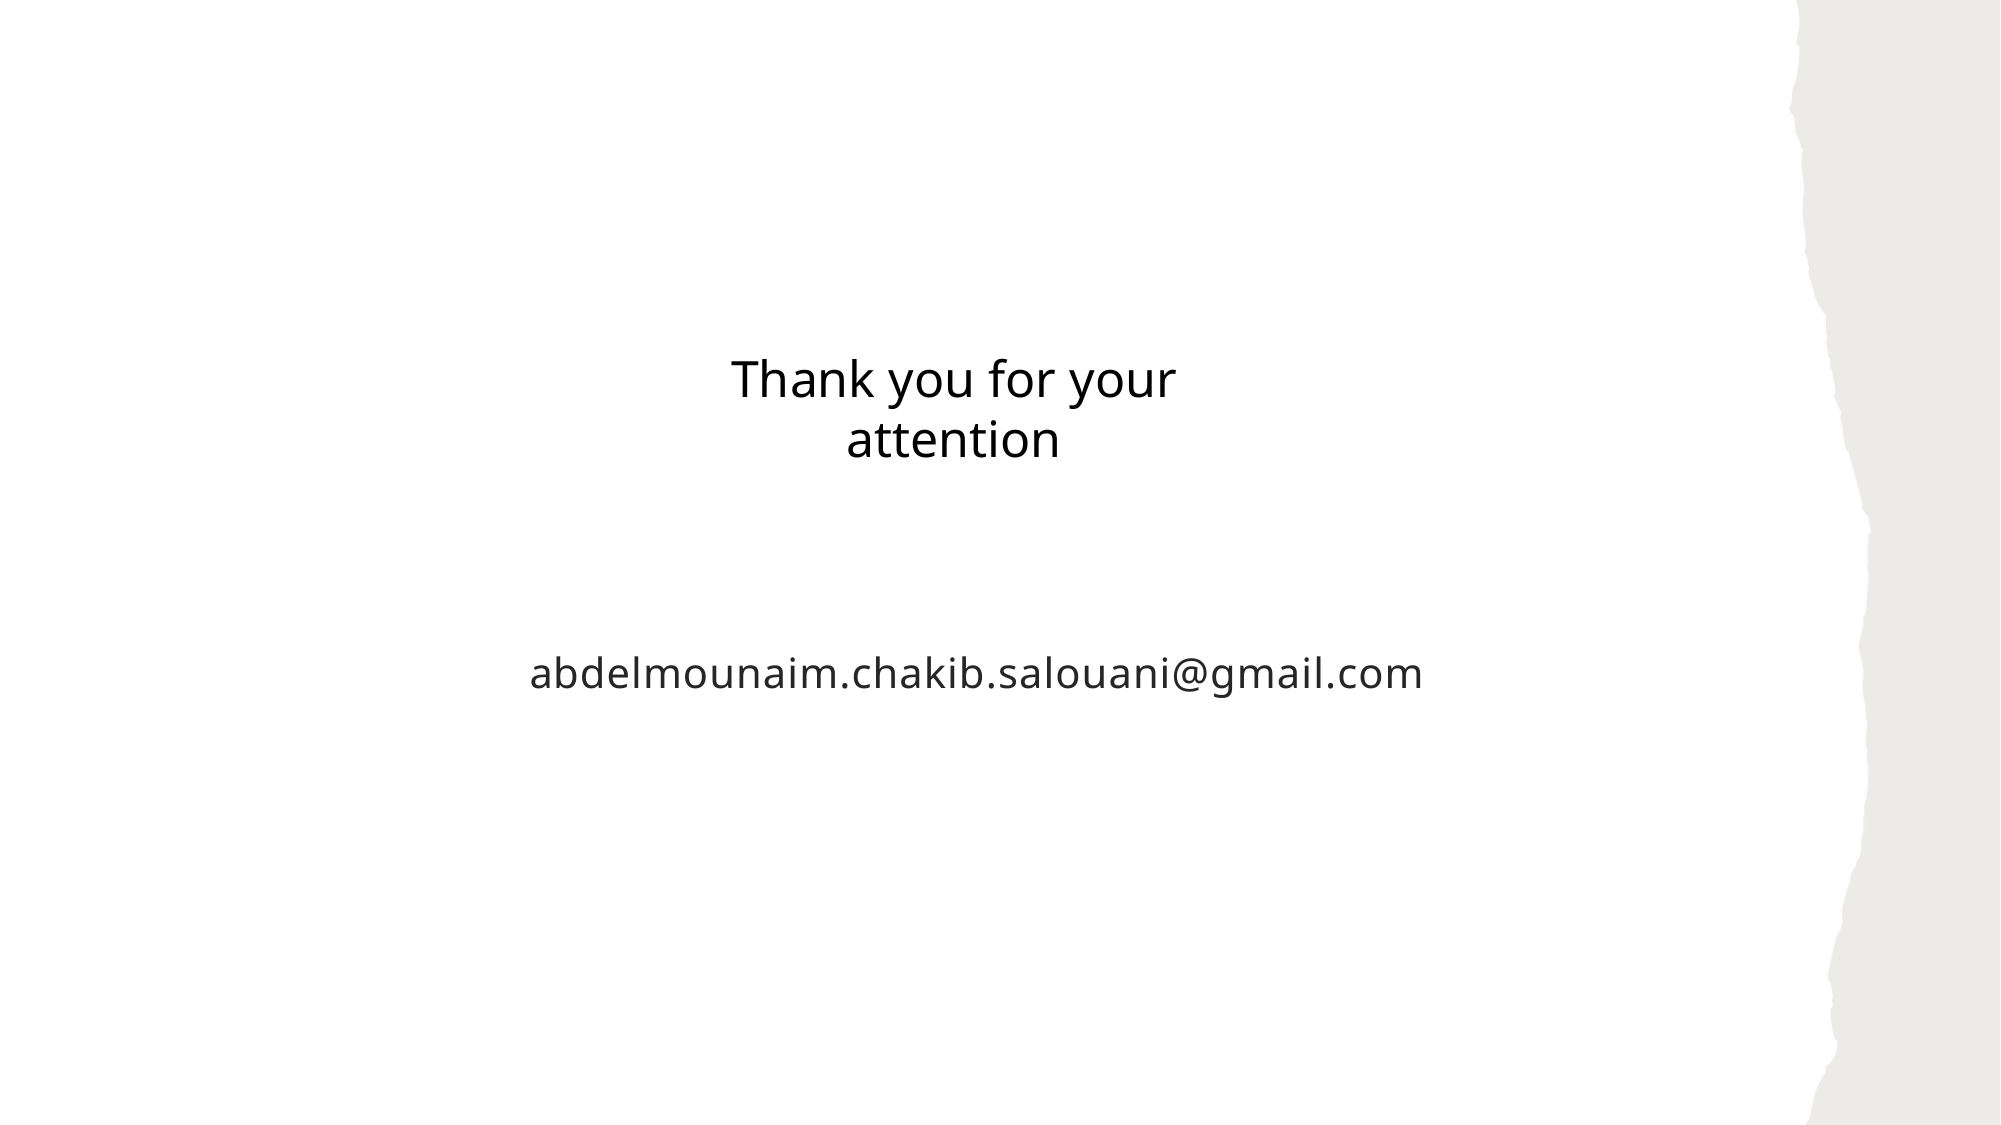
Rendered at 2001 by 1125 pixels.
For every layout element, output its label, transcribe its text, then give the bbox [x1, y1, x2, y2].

text_box Thank you for your attention [615, 340, 1293, 417]
list abdelmounaim.chakib.salouani@gmail.com [172, 639, 1782, 1026]
